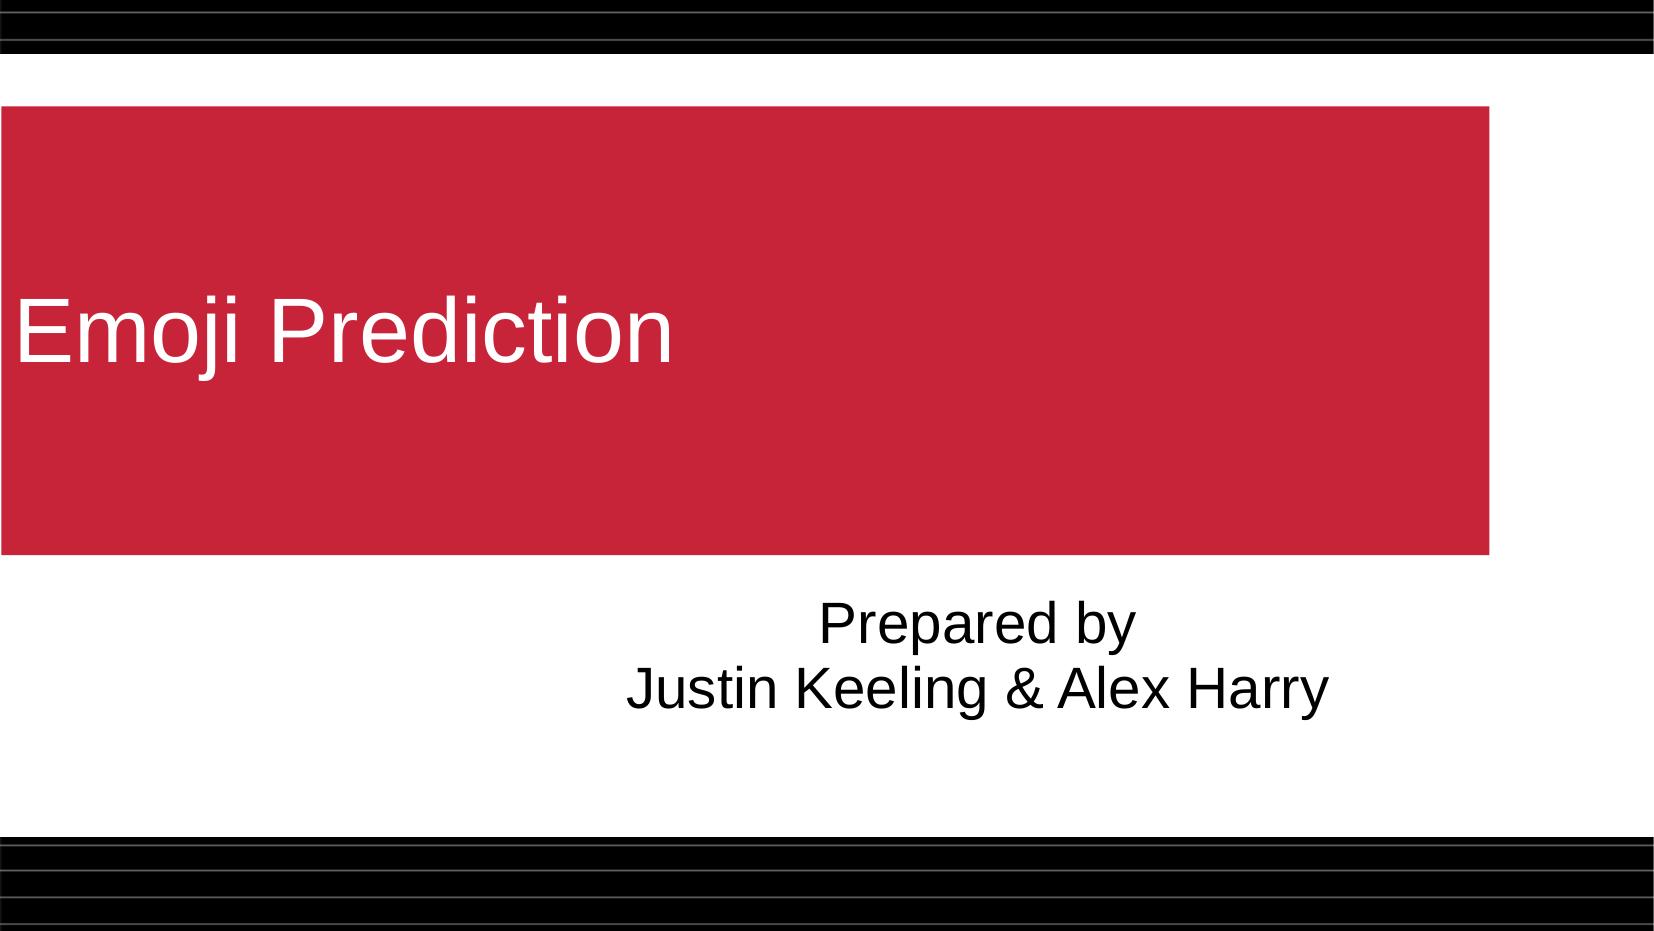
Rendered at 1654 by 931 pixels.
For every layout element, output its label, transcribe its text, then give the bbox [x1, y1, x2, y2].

picture [0, 0, 1654, 54]
subtitle Prepared by Justin Keeling & Alex Harry [625, 590, 1489, 804]
picture [0, 837, 1654, 931]
title Emoji Prediction [1, 106, 1490, 556]
